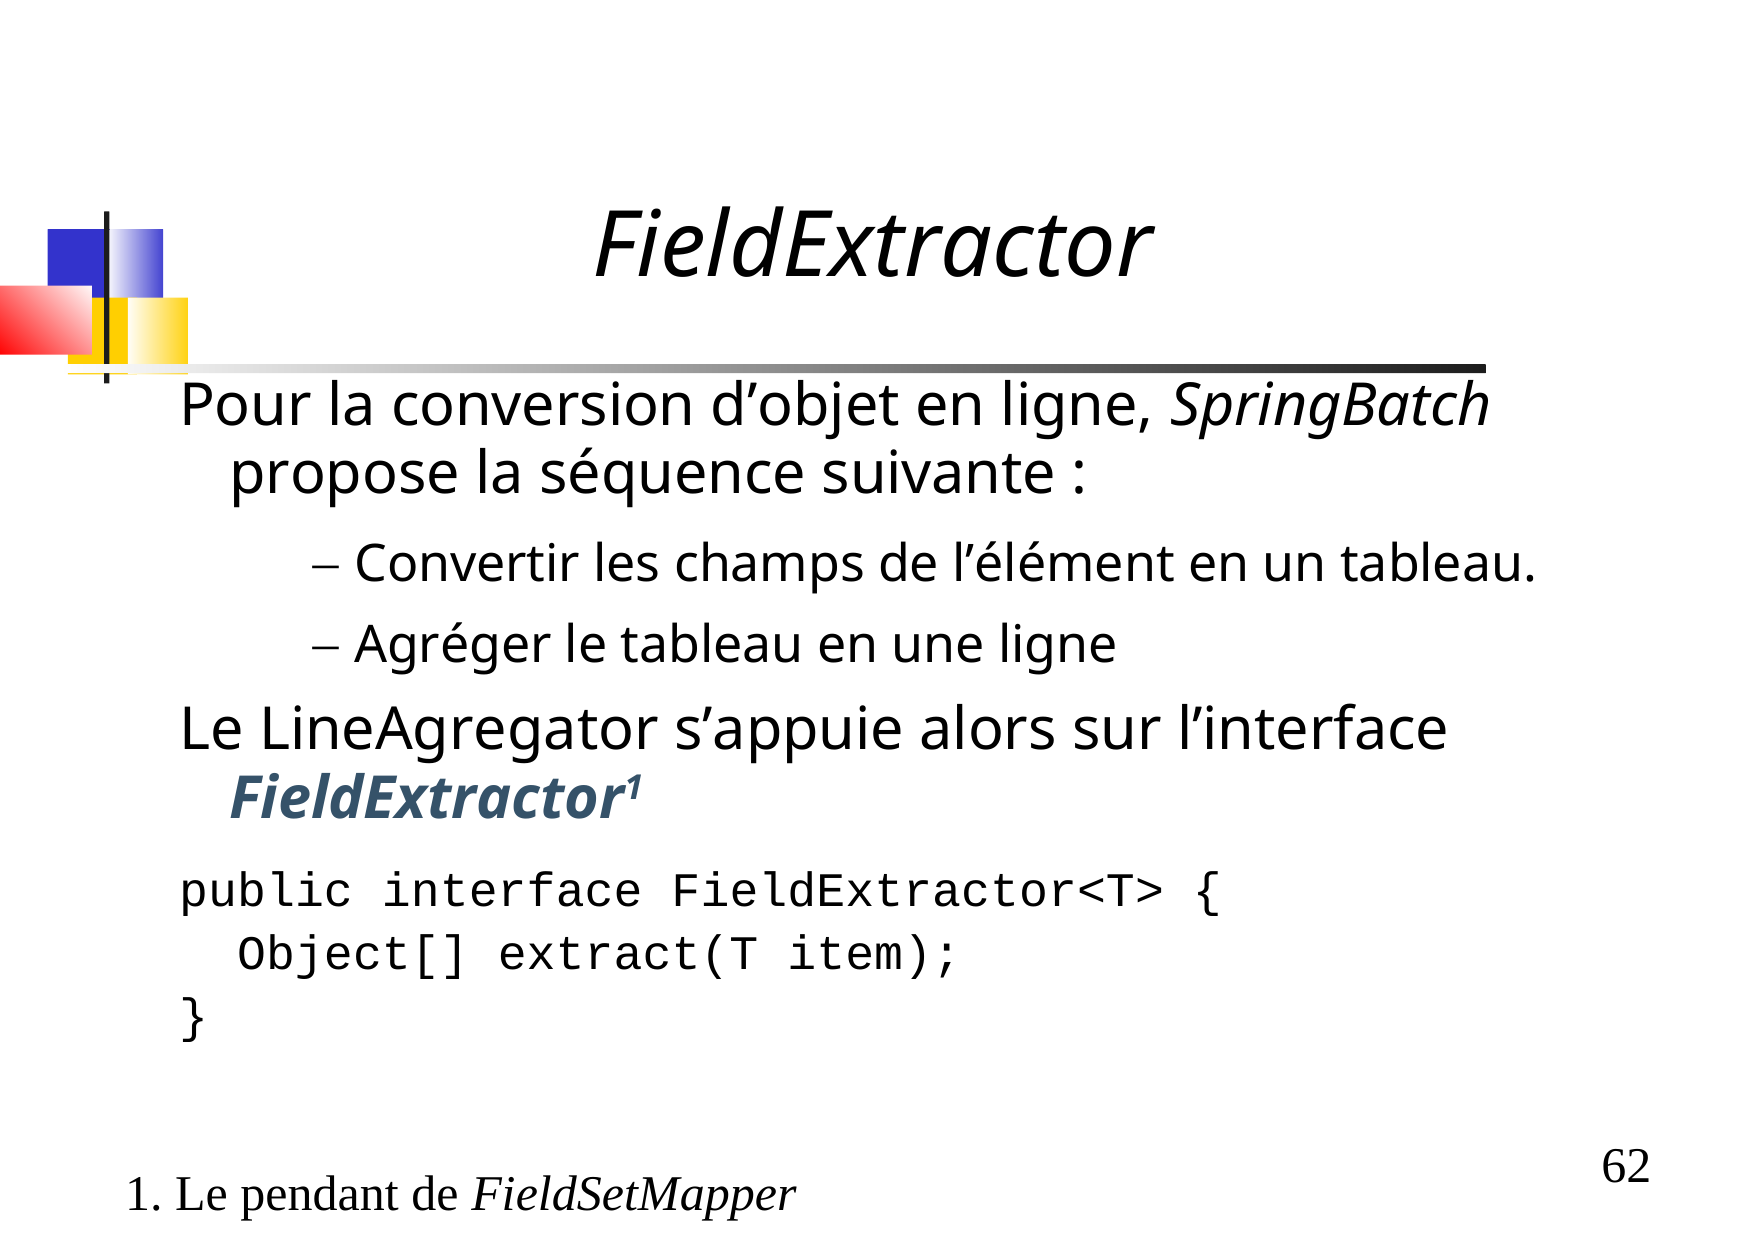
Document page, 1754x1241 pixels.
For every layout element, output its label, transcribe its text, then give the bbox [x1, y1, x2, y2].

text_box 1. Le pendant de FieldSetMapper [110, 1156, 923, 1230]
title FieldExtractor [179, 139, 1567, 351]
list Pour la conversion d’objet en ligne, SpringBatch propose la séquence suivante : Convertir les champs de l’élément en un tableau. Agréger le tableau en une ligne Le LineAgregator s’appuie alors sur l’interface FieldExtractor1 public interface FieldExtractor<T> { Object[] extract(T item); } [179, 371, 1567, 1091]
